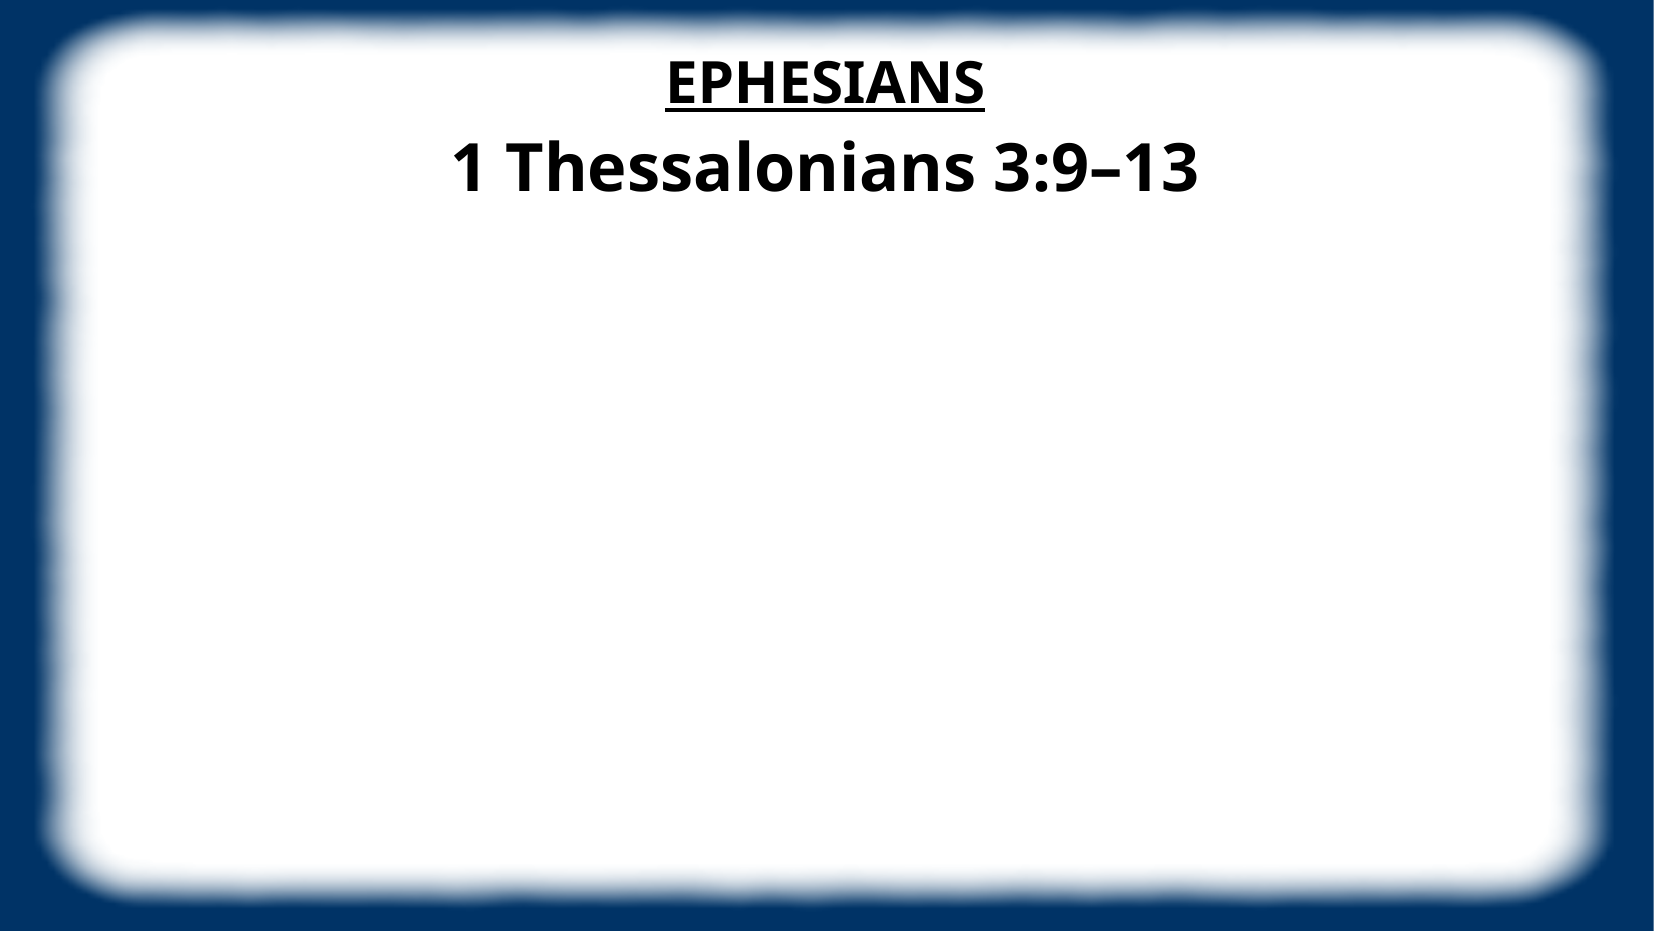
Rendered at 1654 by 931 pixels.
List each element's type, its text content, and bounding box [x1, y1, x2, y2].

text_box EPHESIANS 1 Thessalonians 3:9–13 [105, 33, 1546, 215]
picture [0, 0, 1654, 931]
